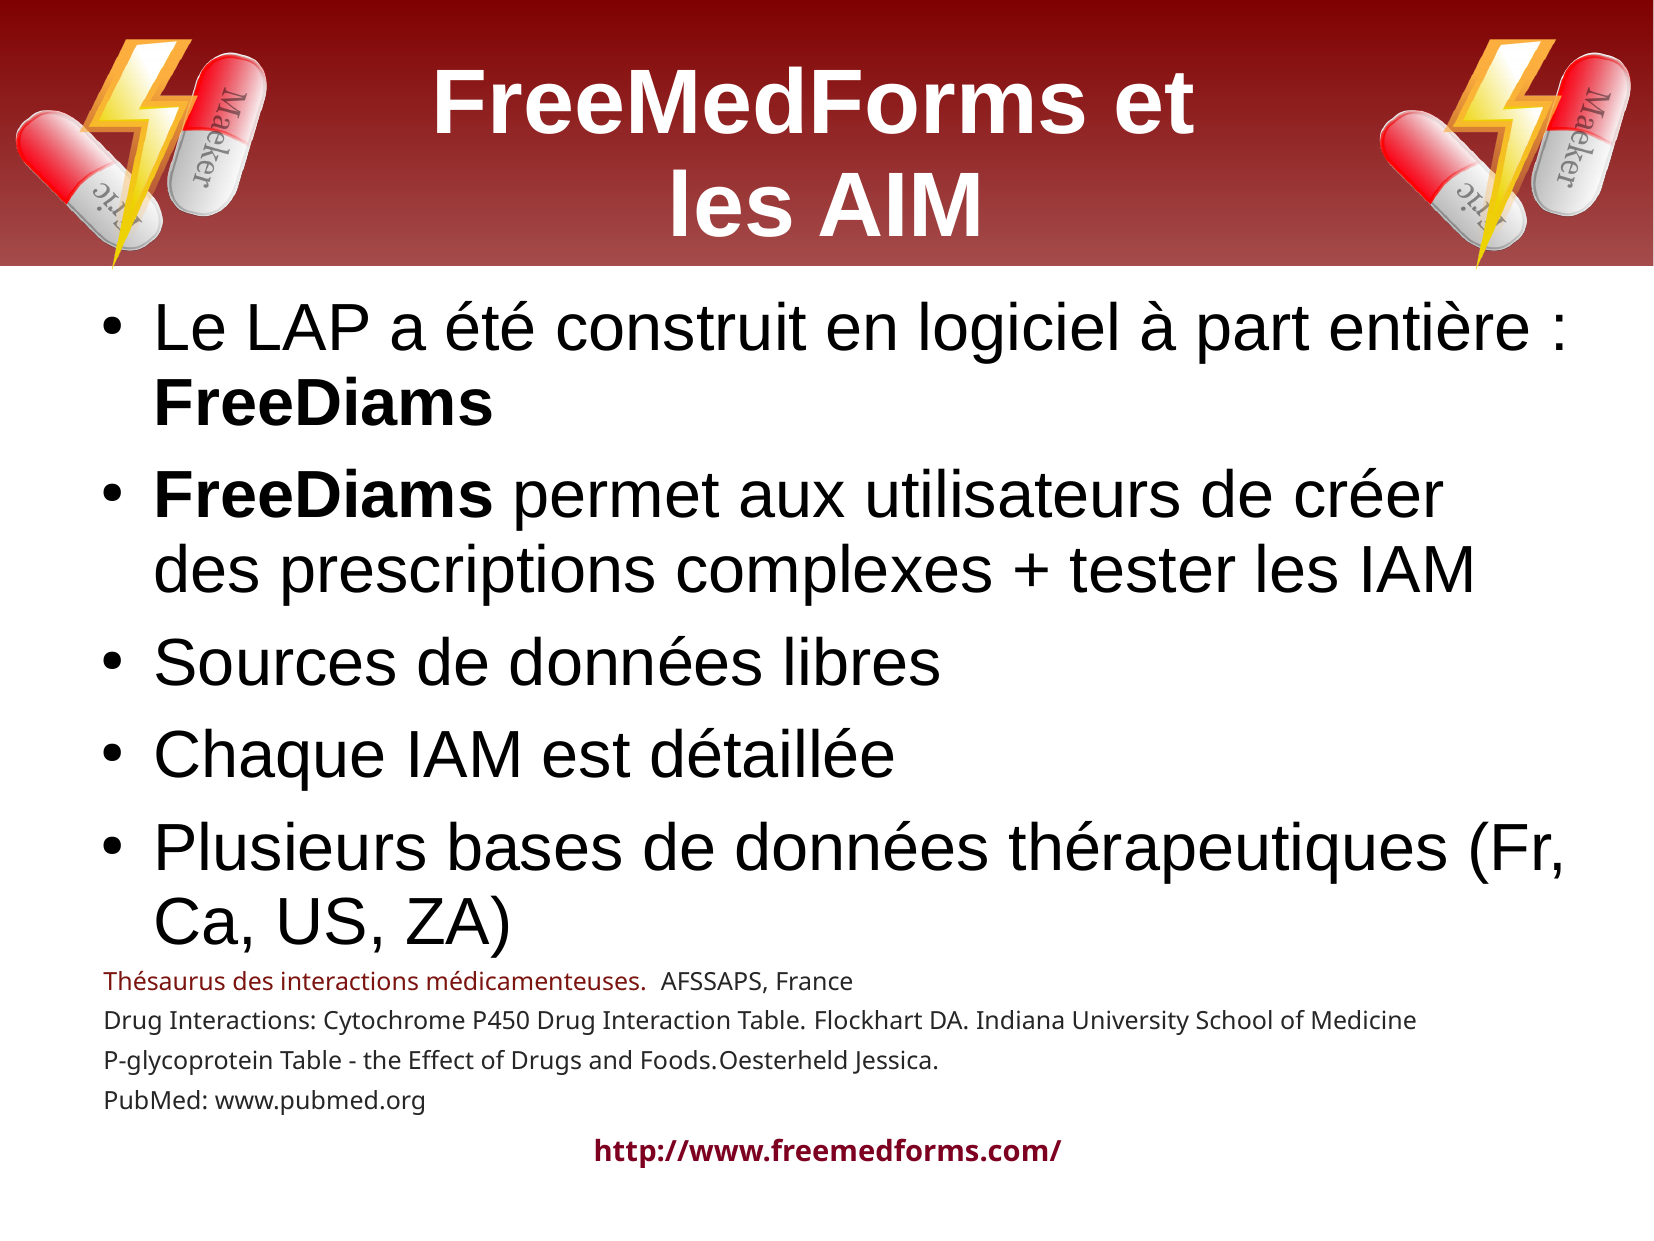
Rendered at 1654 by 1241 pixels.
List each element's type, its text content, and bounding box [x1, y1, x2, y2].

text_box Thésaurus des interactions médicamenteuses. AFSSAPS, France Drug Interactions: Cytochrome P450 Drug Interaction Table. Flockhart DA. Indiana University School of Medicine P-glycoprotein Table - the Effect of Drugs and Foods.Oesterheld Jessica. PubMed: www.pubmed.org [88, 950, 1565, 1124]
title FreeMedForms et les AIM [295, 49, 1359, 257]
picture [1364, 29, 1635, 273]
picture [0, 29, 271, 273]
list Le LAP a été construit en logiciel à part entière : FreeDiams FreeDiams permet aux utilisateurs de créer des prescriptions complexes + tester les IAM Sources de données libres Chaque IAM est détaillée Plusieurs bases de données thérapeutiques (Fr, Ca, US, ZA) [82, 290, 1571, 958]
